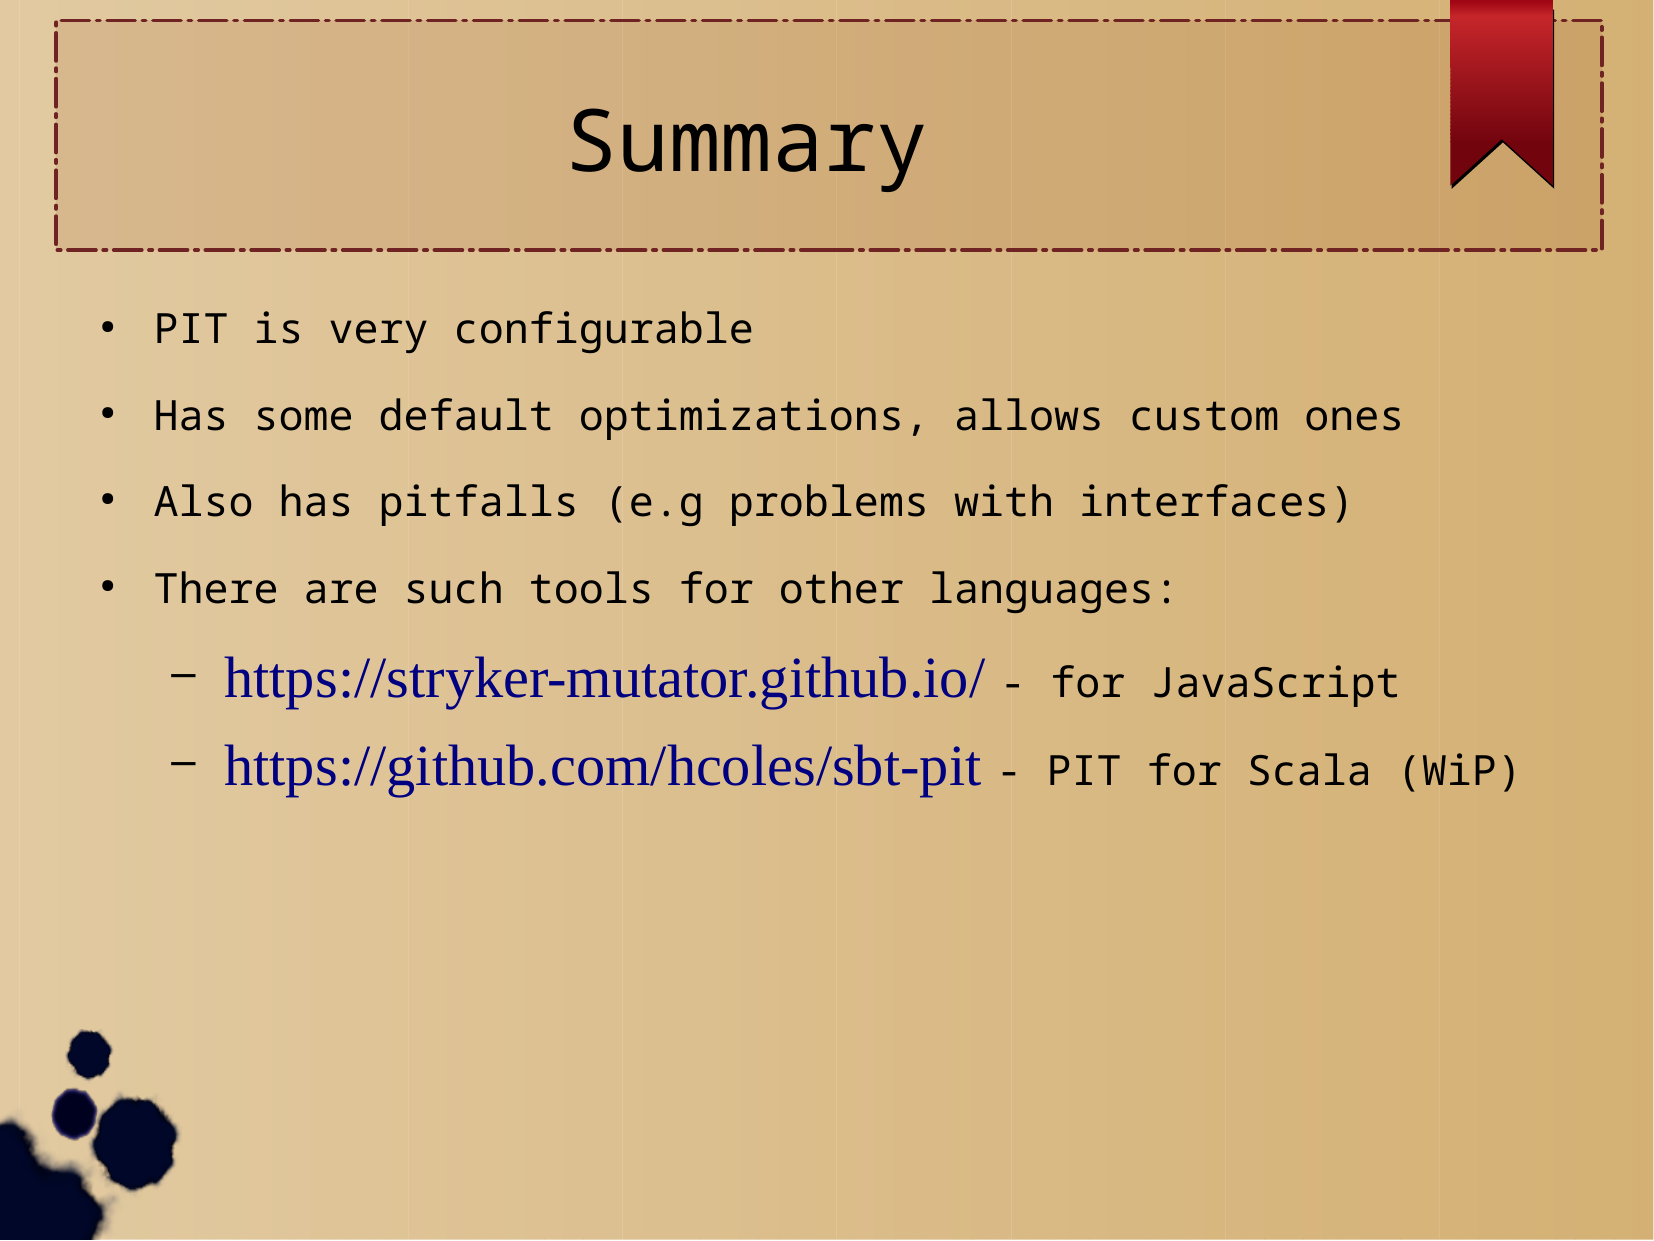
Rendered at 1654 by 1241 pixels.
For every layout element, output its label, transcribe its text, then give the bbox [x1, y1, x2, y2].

list PIT is very configurable Has some default optimizations, allows custom ones Also has pitfalls (e.g problems with interfaces) There are such tools for other languages: https://stryker-mutator.github.io/ - for JavaScript https://github.com/hcoles/sbt-pit - PIT for Scala (WiP) [82, 299, 1571, 1019]
title Summary [82, 47, 1412, 229]
